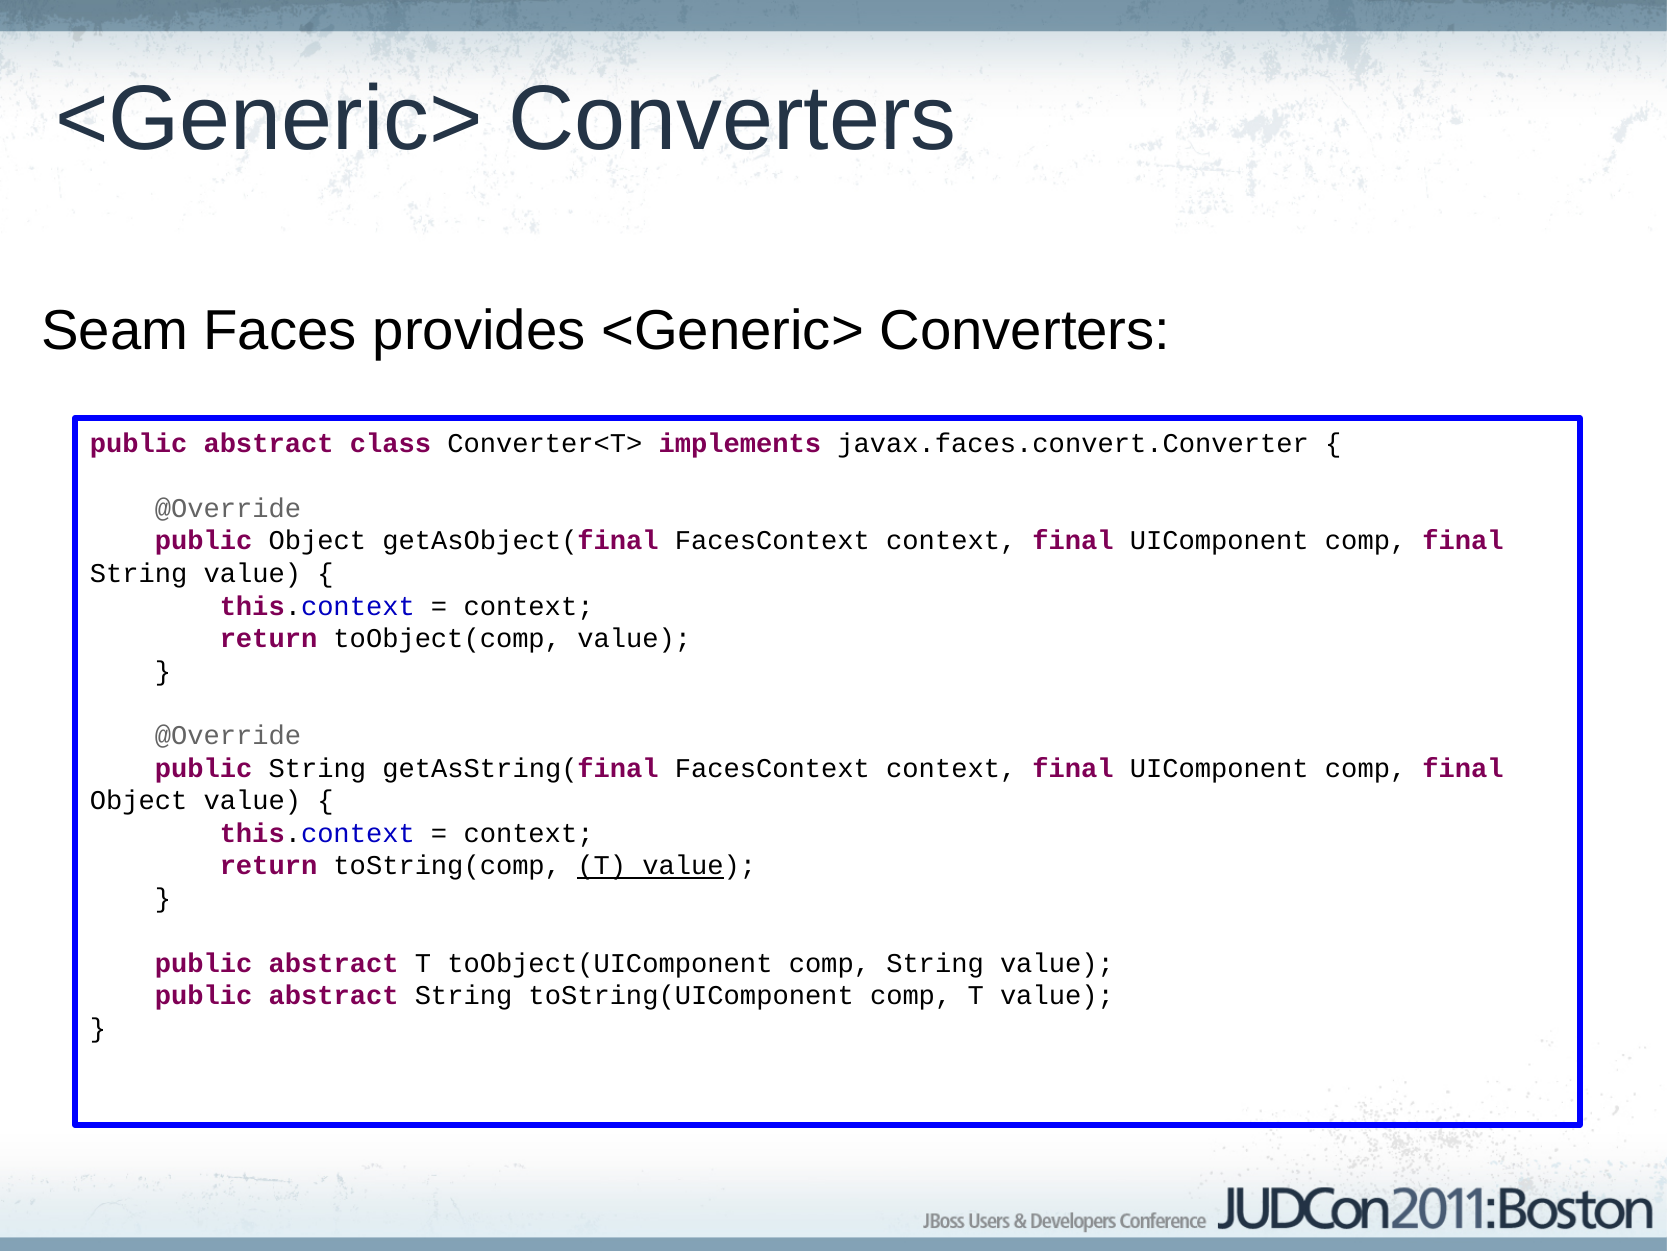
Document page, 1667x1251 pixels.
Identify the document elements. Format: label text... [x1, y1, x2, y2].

title <Generic> Converters [40, 50, 1627, 216]
list Seam Faces provides <Generic> Converters: [41, 297, 1612, 379]
picture [0, 0, 1667, 1251]
text_box public abstract class Converter<T> implements javax.faces.convert.Converter { @Override public Object getAsObject(final FacesContext context, final UIComponent comp, final String value) { this.context = context; return toObject(comp, value); } @Override public String getAsString(final FacesContext context, final UIComponent comp, final Object value) { this.context = context; return toString(comp, (T) value); } public abstract T toObject(UIComponent comp, String value); public abstract String toString(UIComponent comp, T value); } [75, 418, 1580, 1126]
